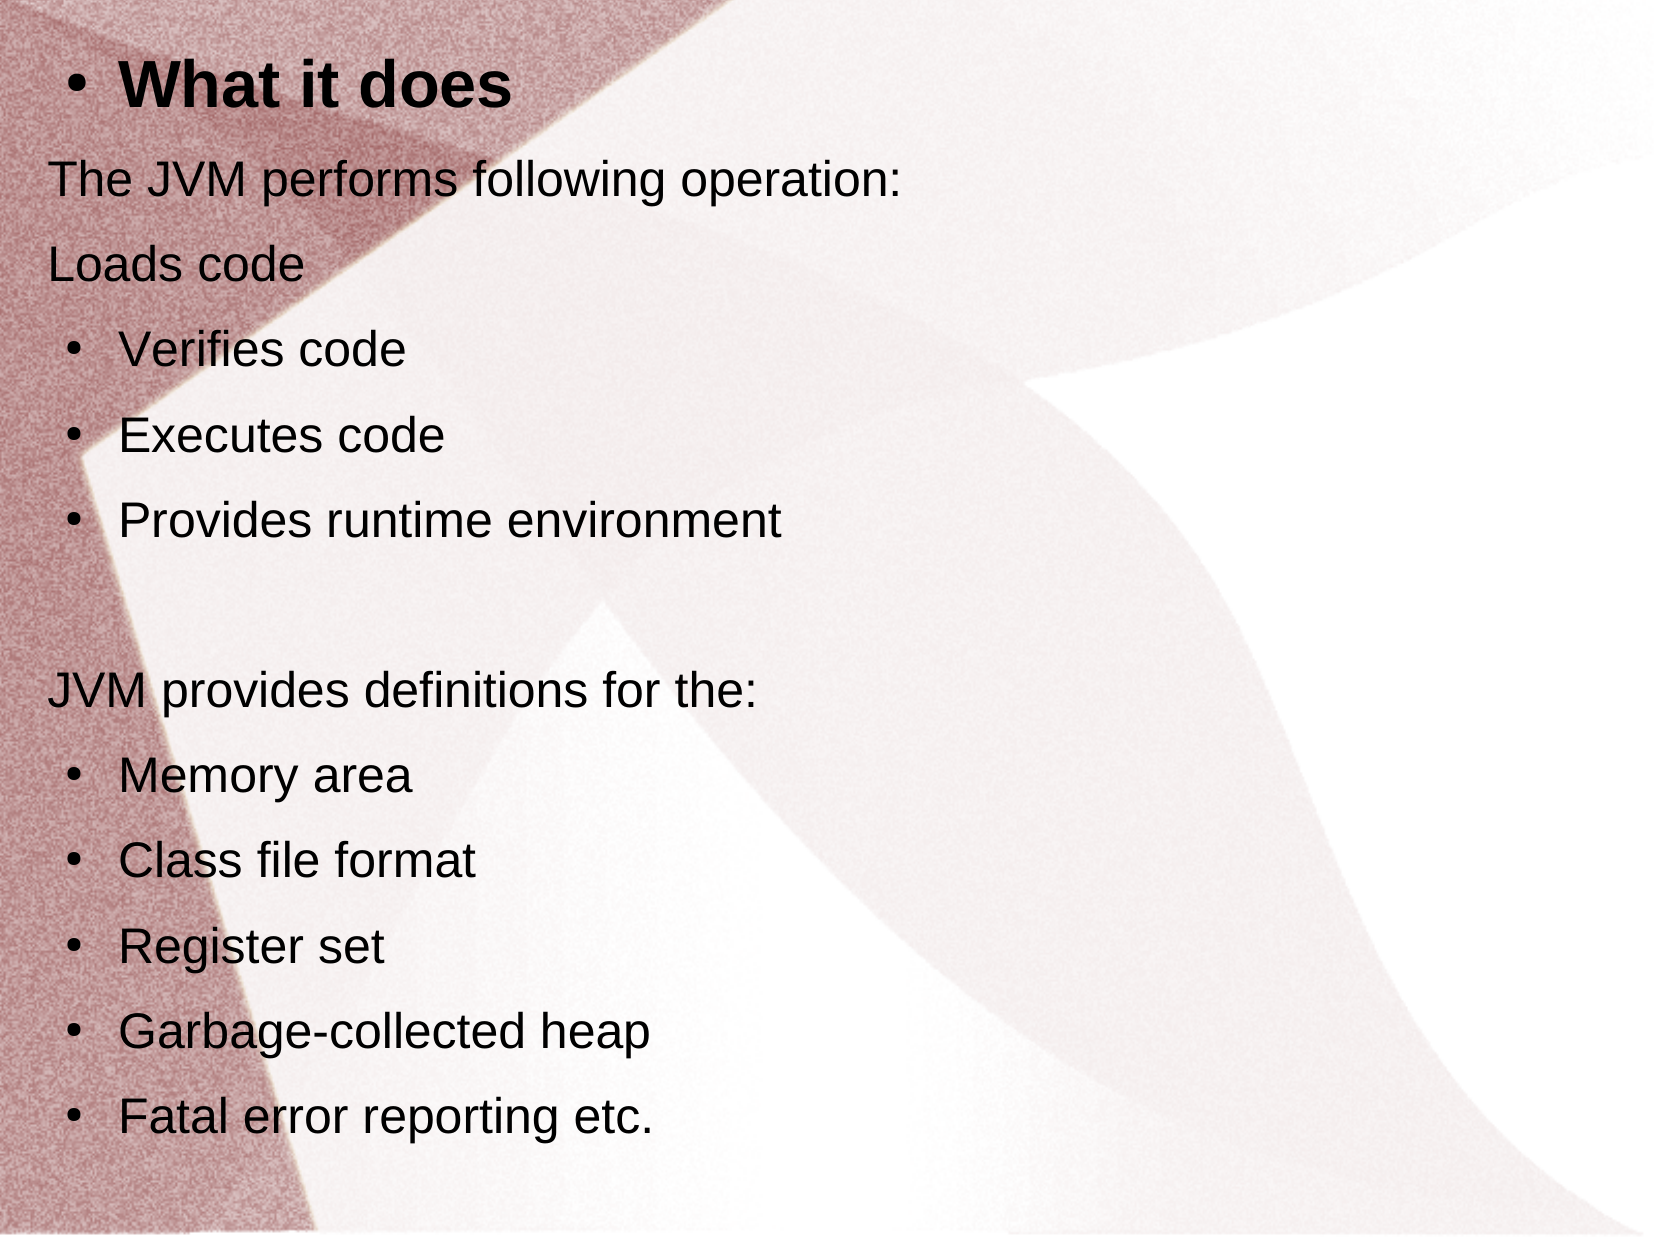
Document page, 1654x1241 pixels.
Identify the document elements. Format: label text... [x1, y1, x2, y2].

picture [0, 0, 1654, 1241]
list What it does The JVM performs following operation: Loads code Verifies code Executes code Provides runtime environment JVM provides definitions for the: Memory area Class file format Register set Garbage-collected heap Fatal error reporting etc. [47, 47, 1601, 1205]
